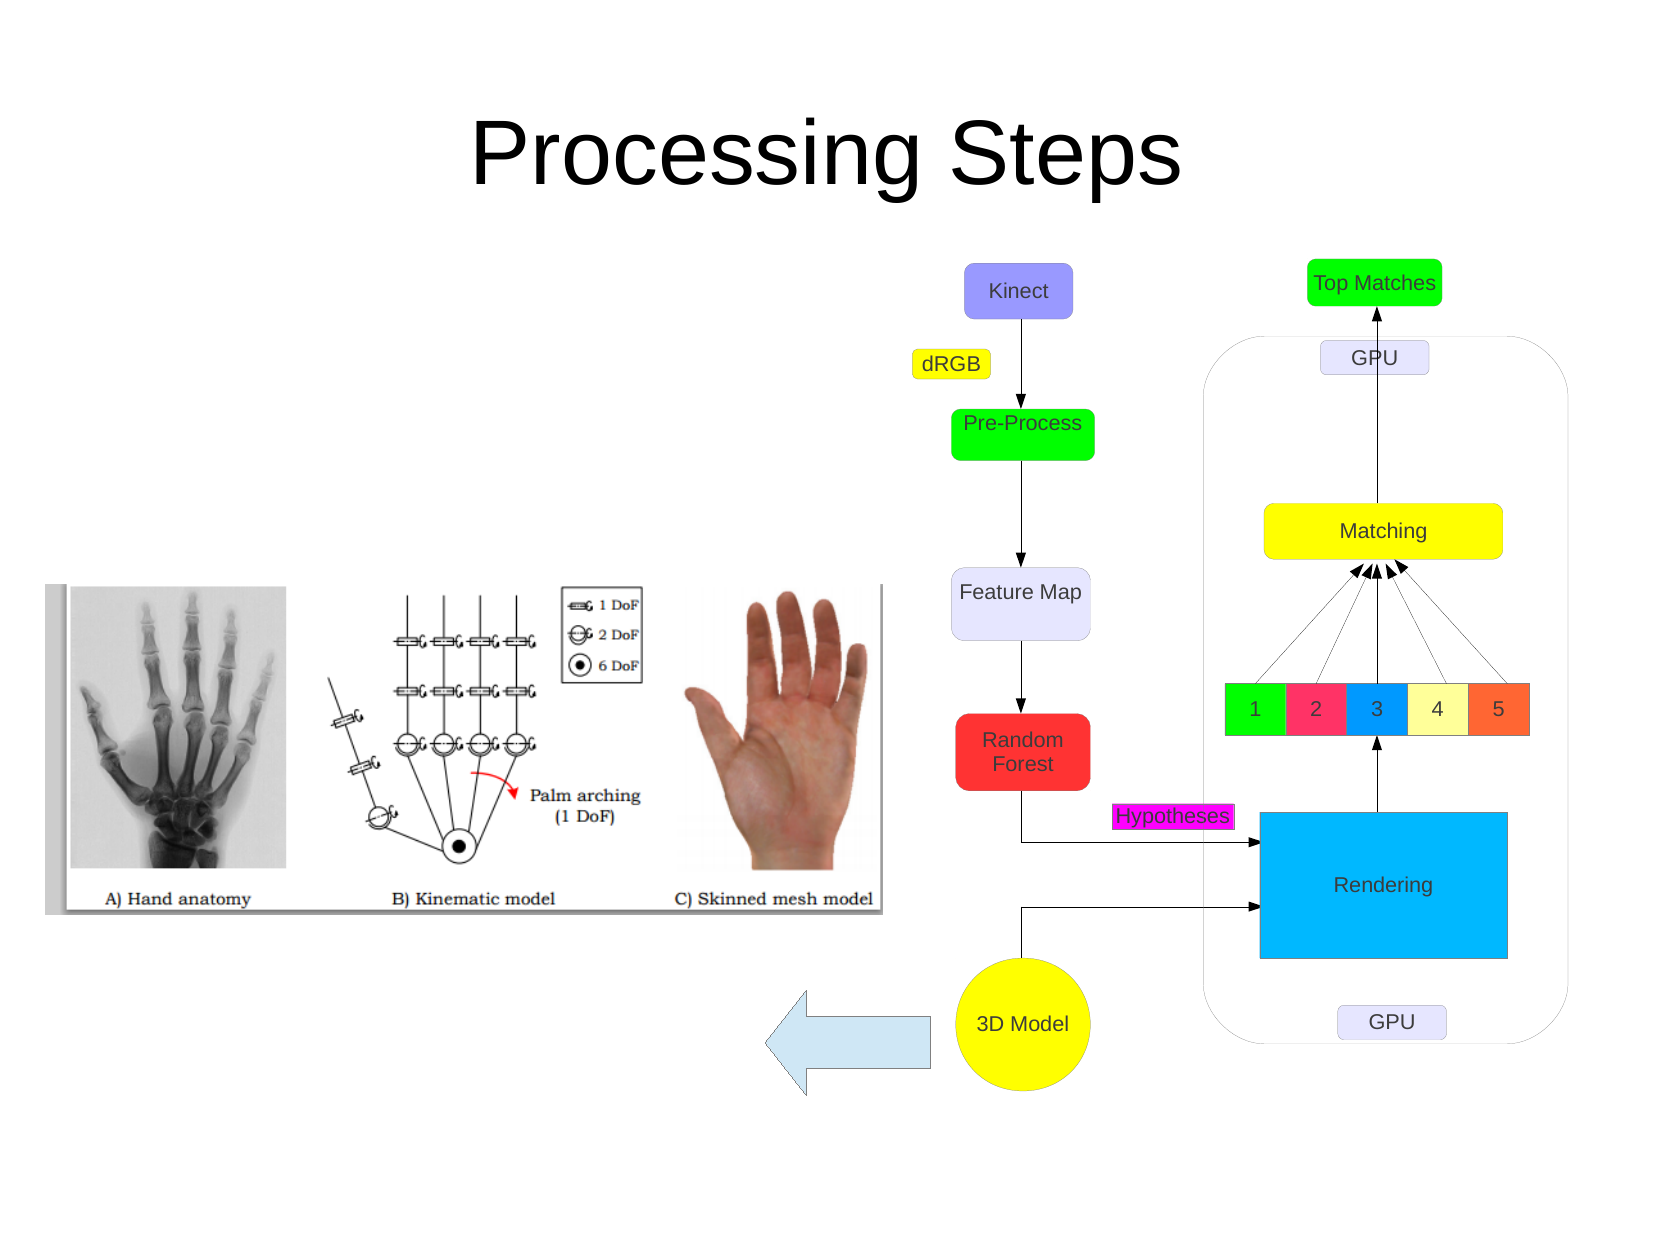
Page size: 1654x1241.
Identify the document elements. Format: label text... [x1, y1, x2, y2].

title Processing Steps [82, 49, 1571, 257]
picture [45, 584, 883, 915]
text_box [765, 990, 931, 1096]
chart [390, 149, 1654, 1186]
